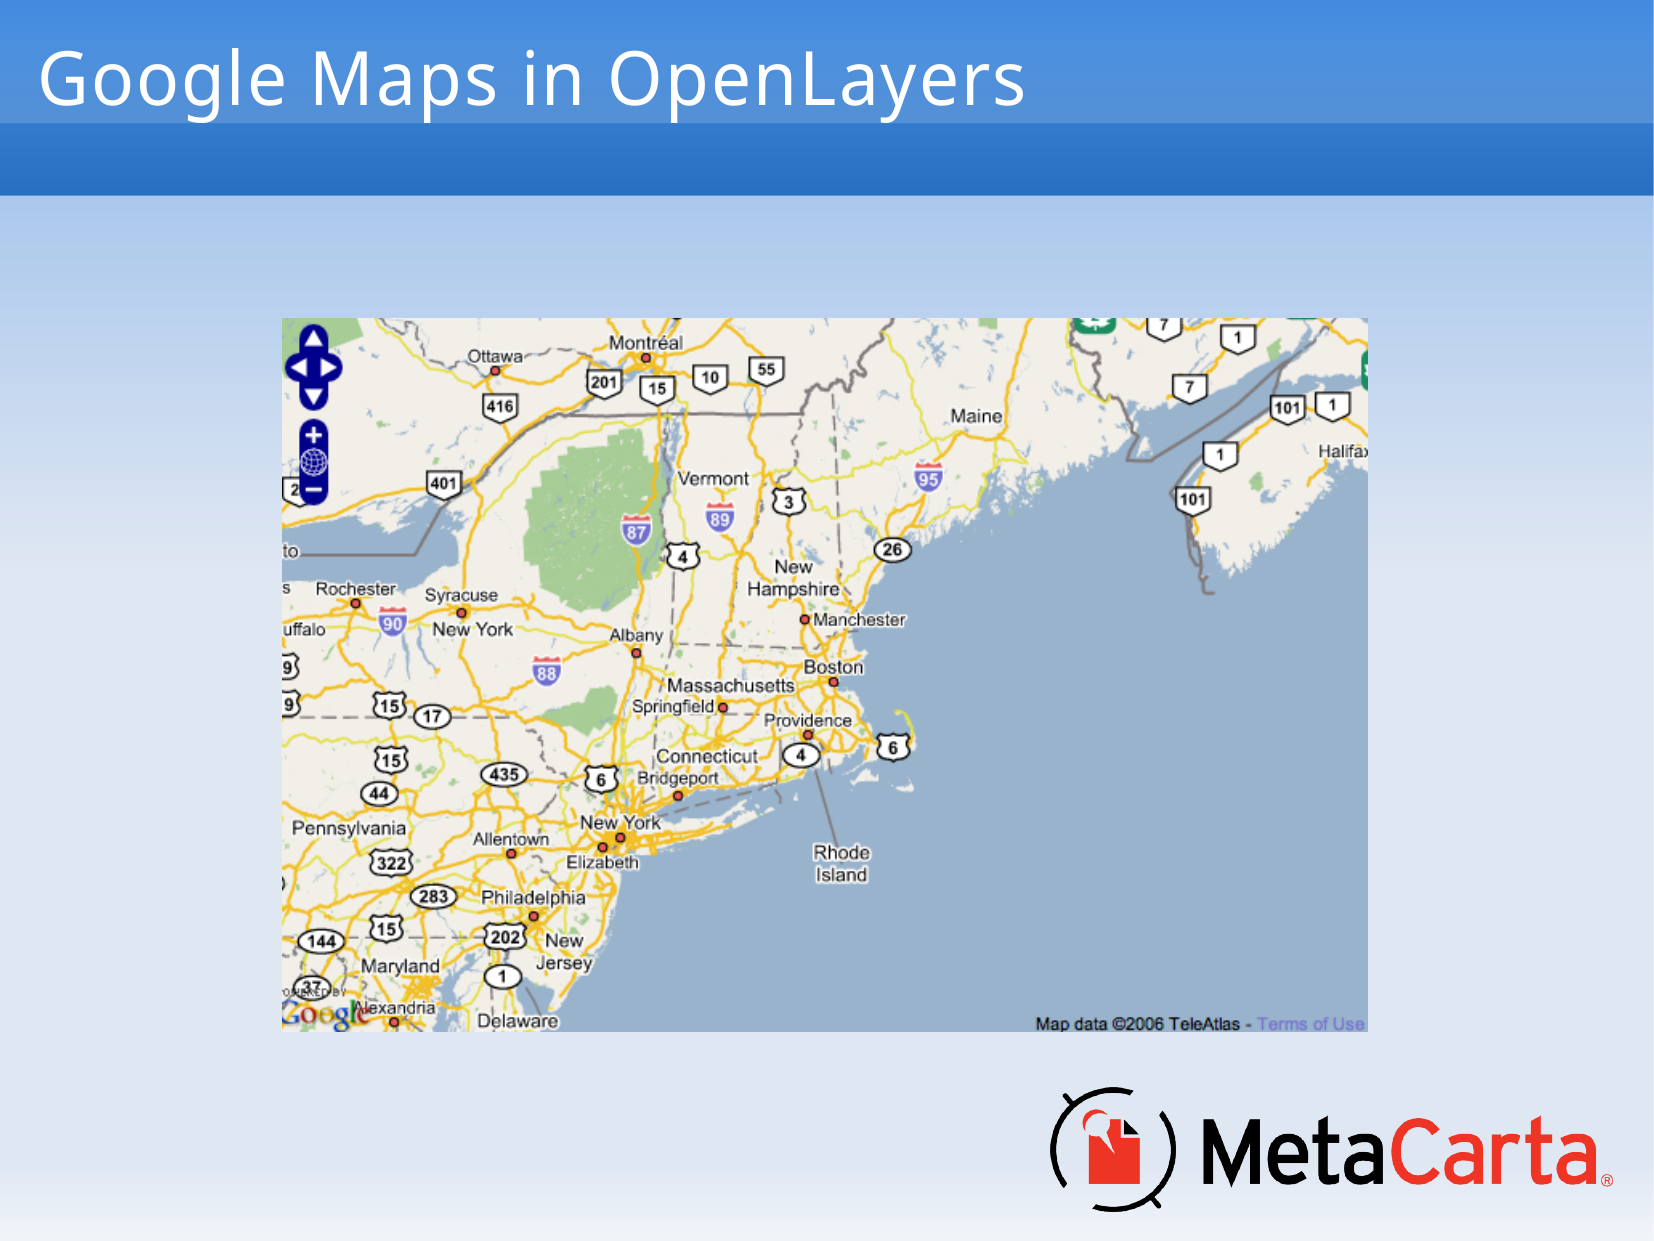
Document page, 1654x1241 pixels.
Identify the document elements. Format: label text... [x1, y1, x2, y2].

title Google Maps in OpenLayers [37, 2, 1463, 151]
picture [0, 0, 1654, 1241]
